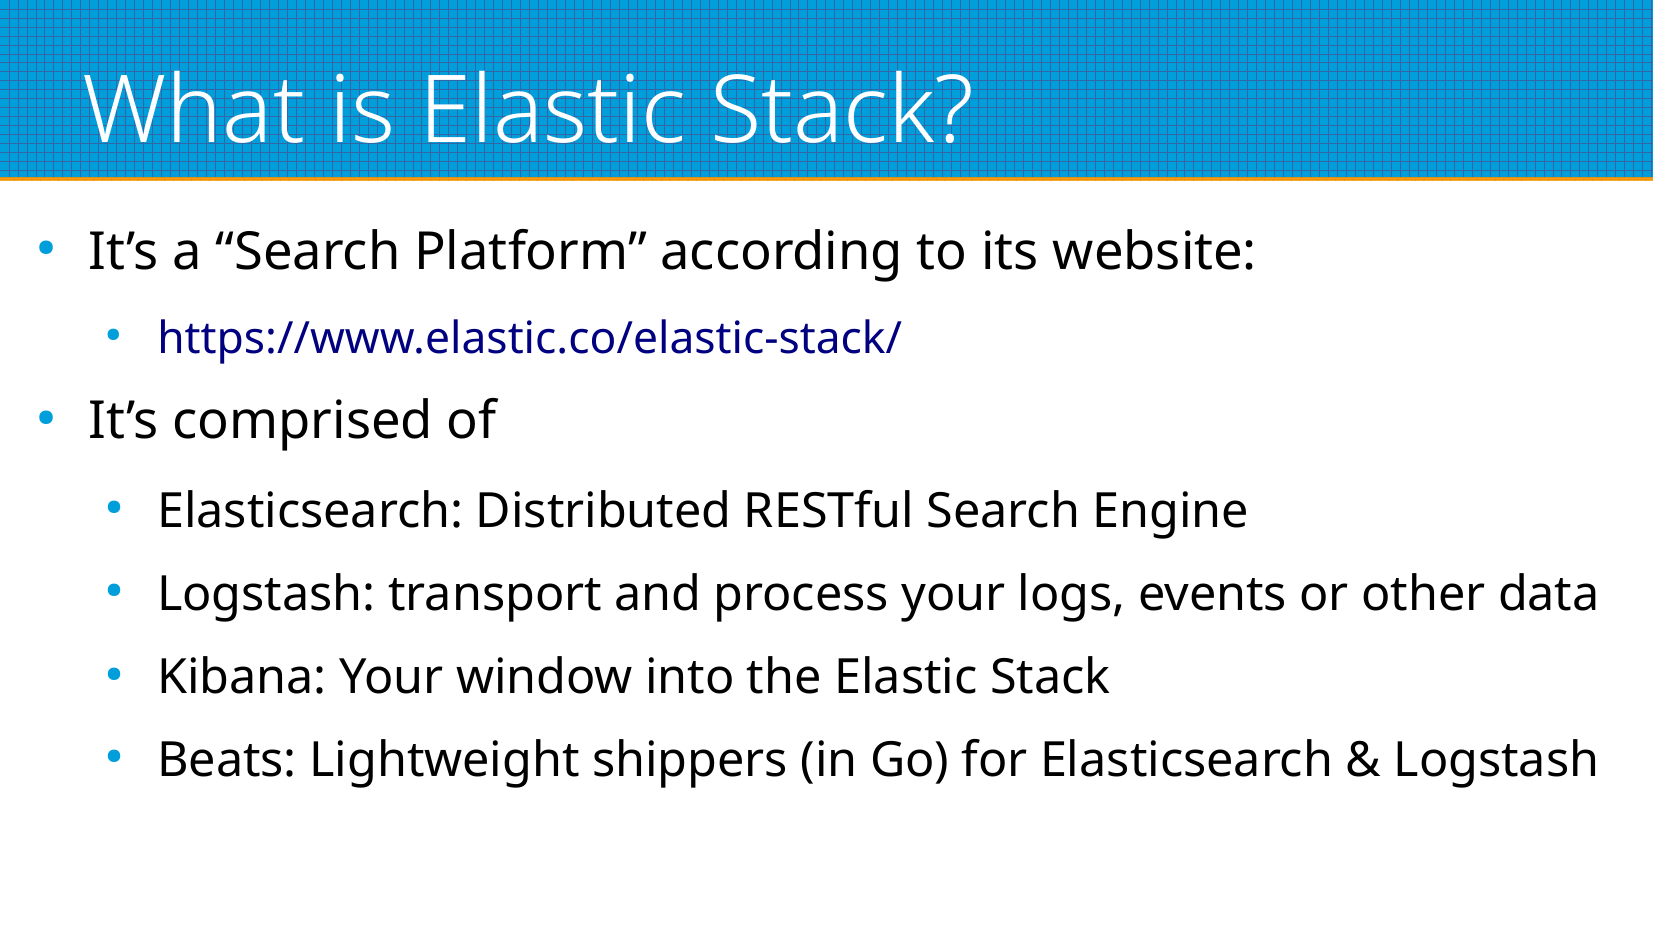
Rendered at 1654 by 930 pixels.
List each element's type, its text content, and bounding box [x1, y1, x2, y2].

list It’s a “Search Platform” according to its website: https://www.elastic.co/elastic-stack/ It’s comprised of Elasticsearch: Distributed RESTful Search Engine Logstash: transport and process your logs, events or other data Kibana: Your window into the Elastic Stack Beats: Lightweight shippers (in Go) for Elasticsearch & Logstash [19, 213, 1636, 913]
title What is Elastic Stack? [82, 14, 1571, 171]
